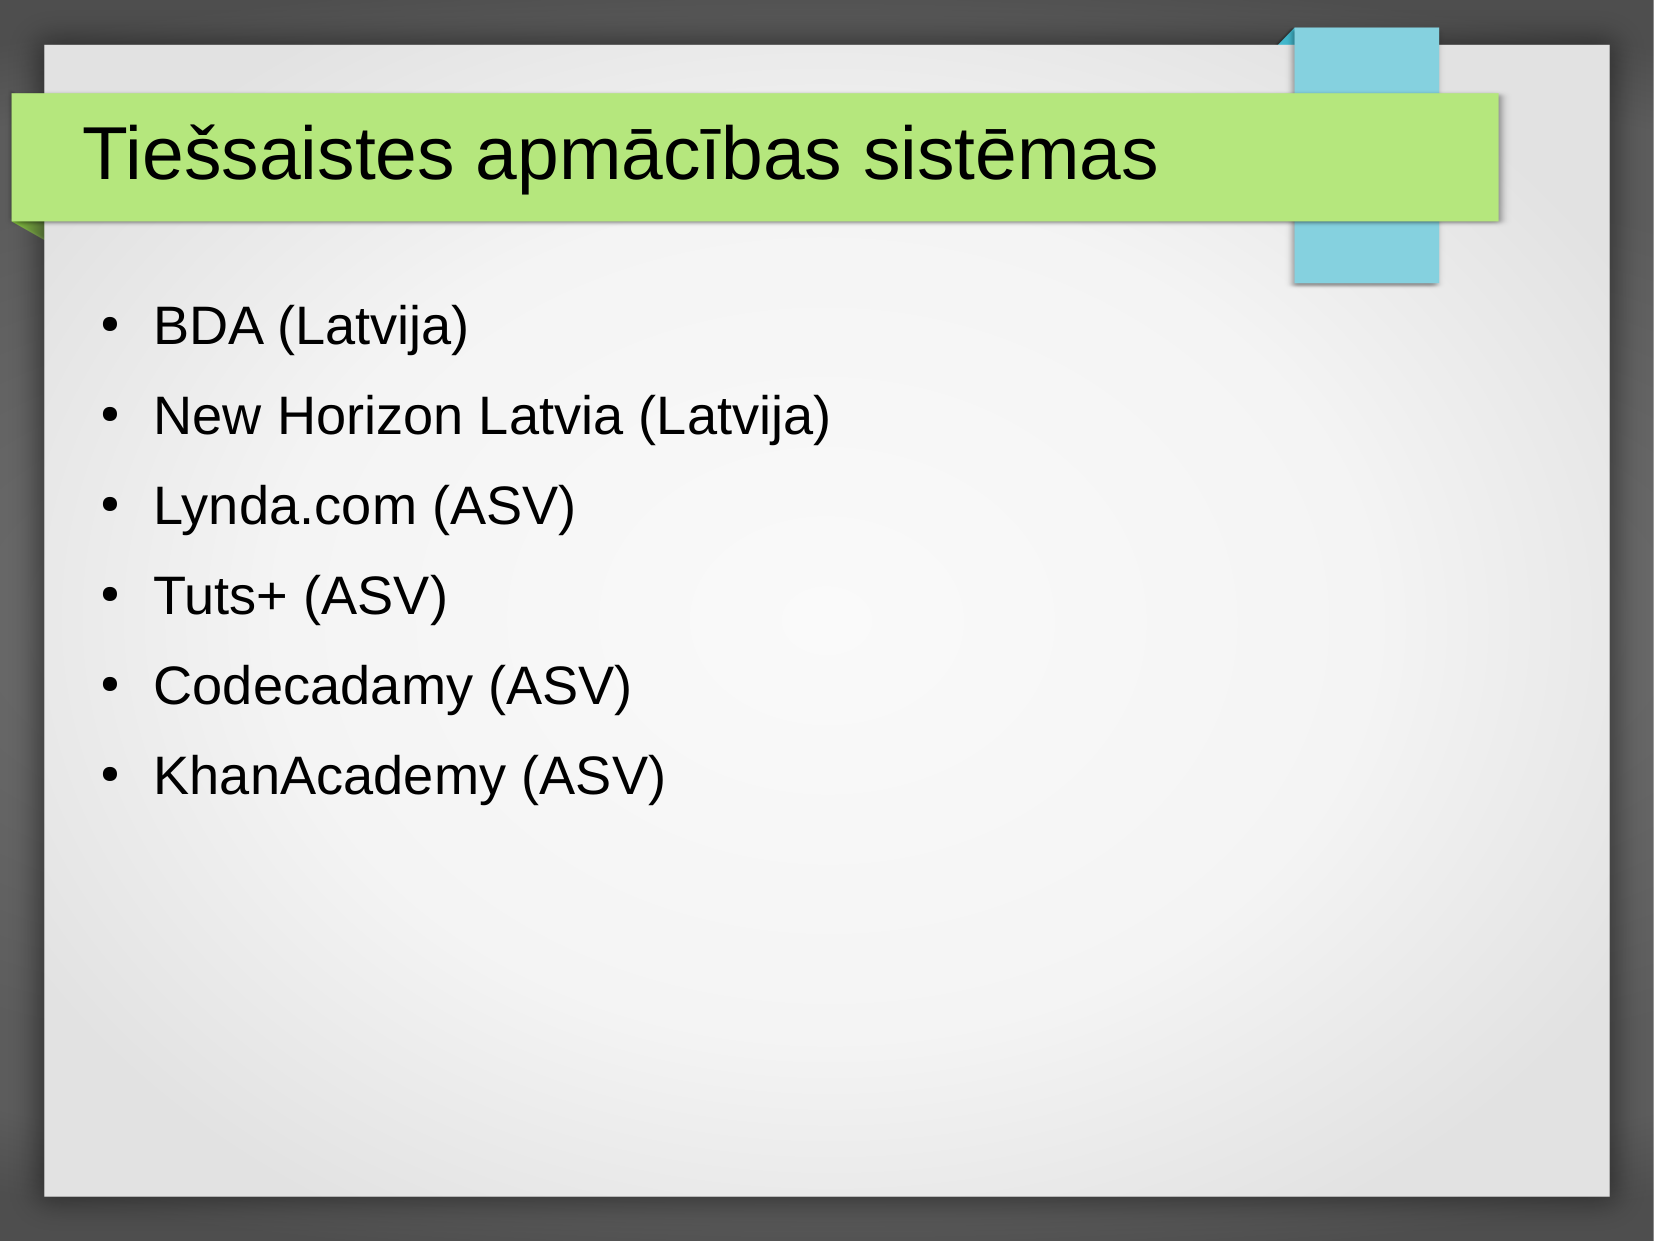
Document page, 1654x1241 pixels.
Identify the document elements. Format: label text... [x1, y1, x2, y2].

title Tiešsaistes apmācības sistēmas [82, 94, 1264, 213]
list BDA (Latvija) New Horizon Latvia (Latvija) Lynda.com (ASV) Tuts+ (ASV) Codecadamy (ASV) KhanAcademy (ASV) [82, 295, 1571, 1015]
picture [0, 0, 1654, 1241]
